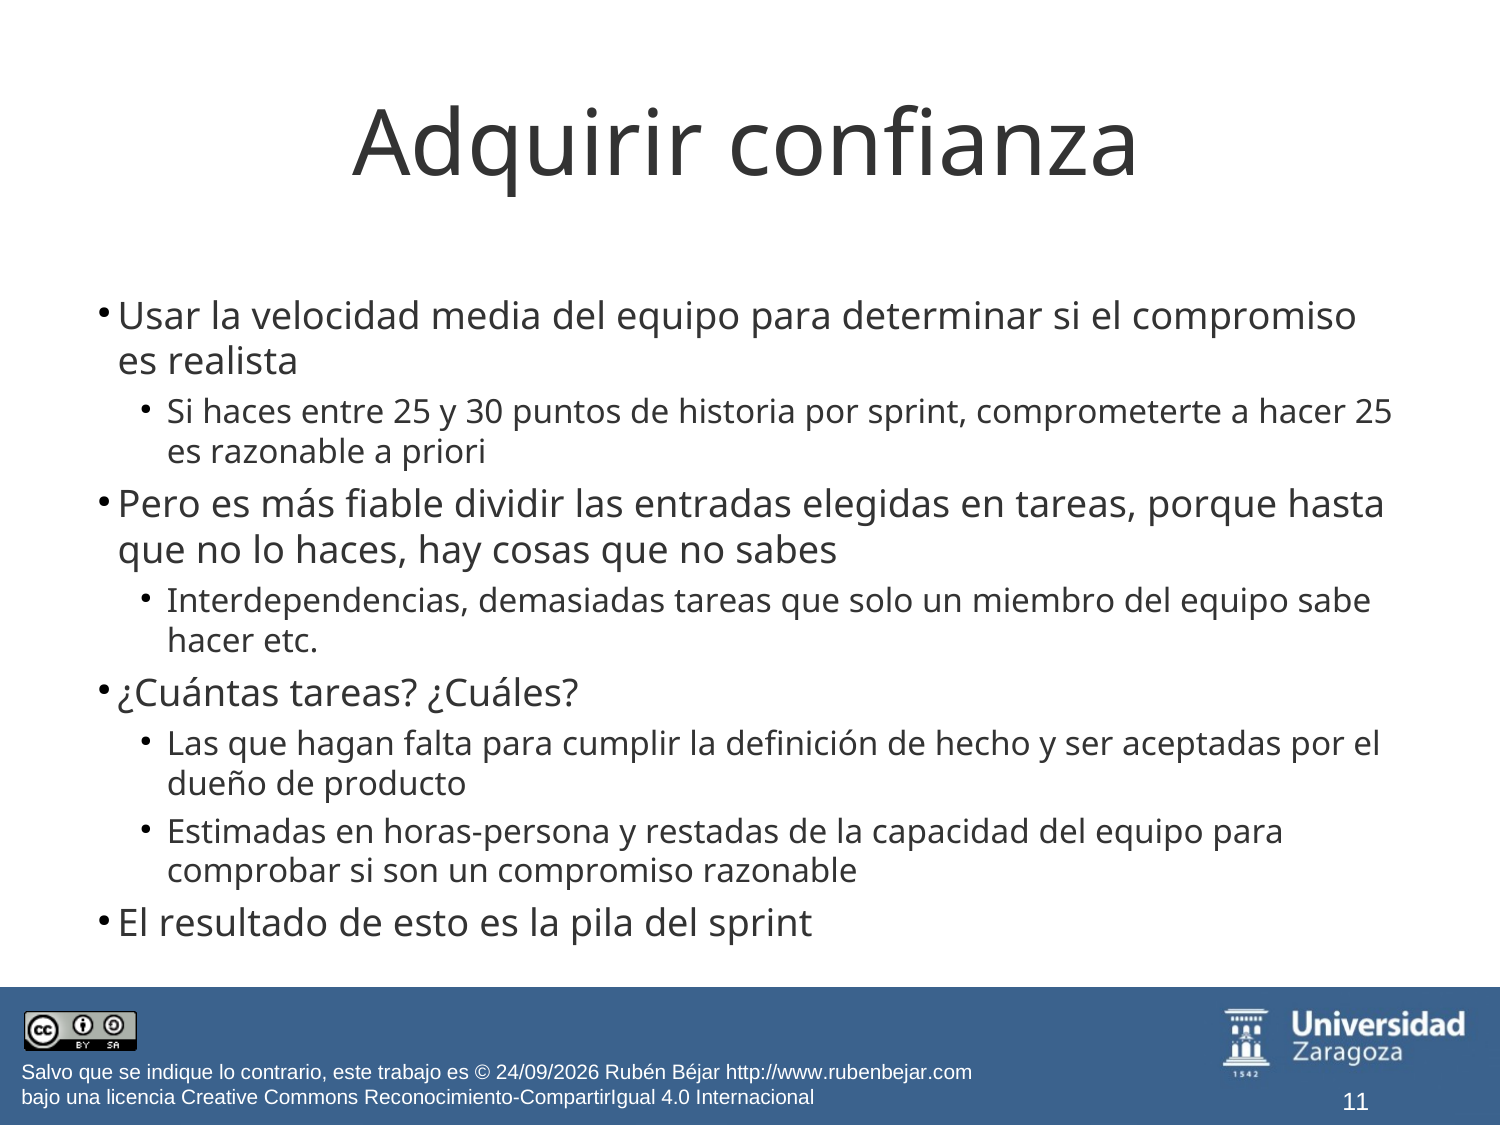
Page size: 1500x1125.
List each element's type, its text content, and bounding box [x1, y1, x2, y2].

list Usar la velocidad media del equipo para determinar si el compromiso es realista Si haces entre 25 y 30 puntos de historia por sprint, comprometerte a hacer 25 es razonable a priori Pero es más fiable dividir las entradas elegidas en tareas, porque hasta que no lo haces, hay cosas que no sabes Interdependencias, demasiadas tareas que solo un miembro del equipo sabe hacer etc. ¿Cuántas tareas? ¿Cuáles? Las que hagan falta para cumplir la definición de hecho y ser aceptadas por el dueño de producto Estimadas en horas-persona y restadas de la capacidad del equipo para comprobar si son un compromiso razonable El resultado de esto es la pila del sprint [82, 283, 1418, 957]
picture [0, 987, 1500, 1125]
title Adquirir confianza [74, 21, 1420, 257]
